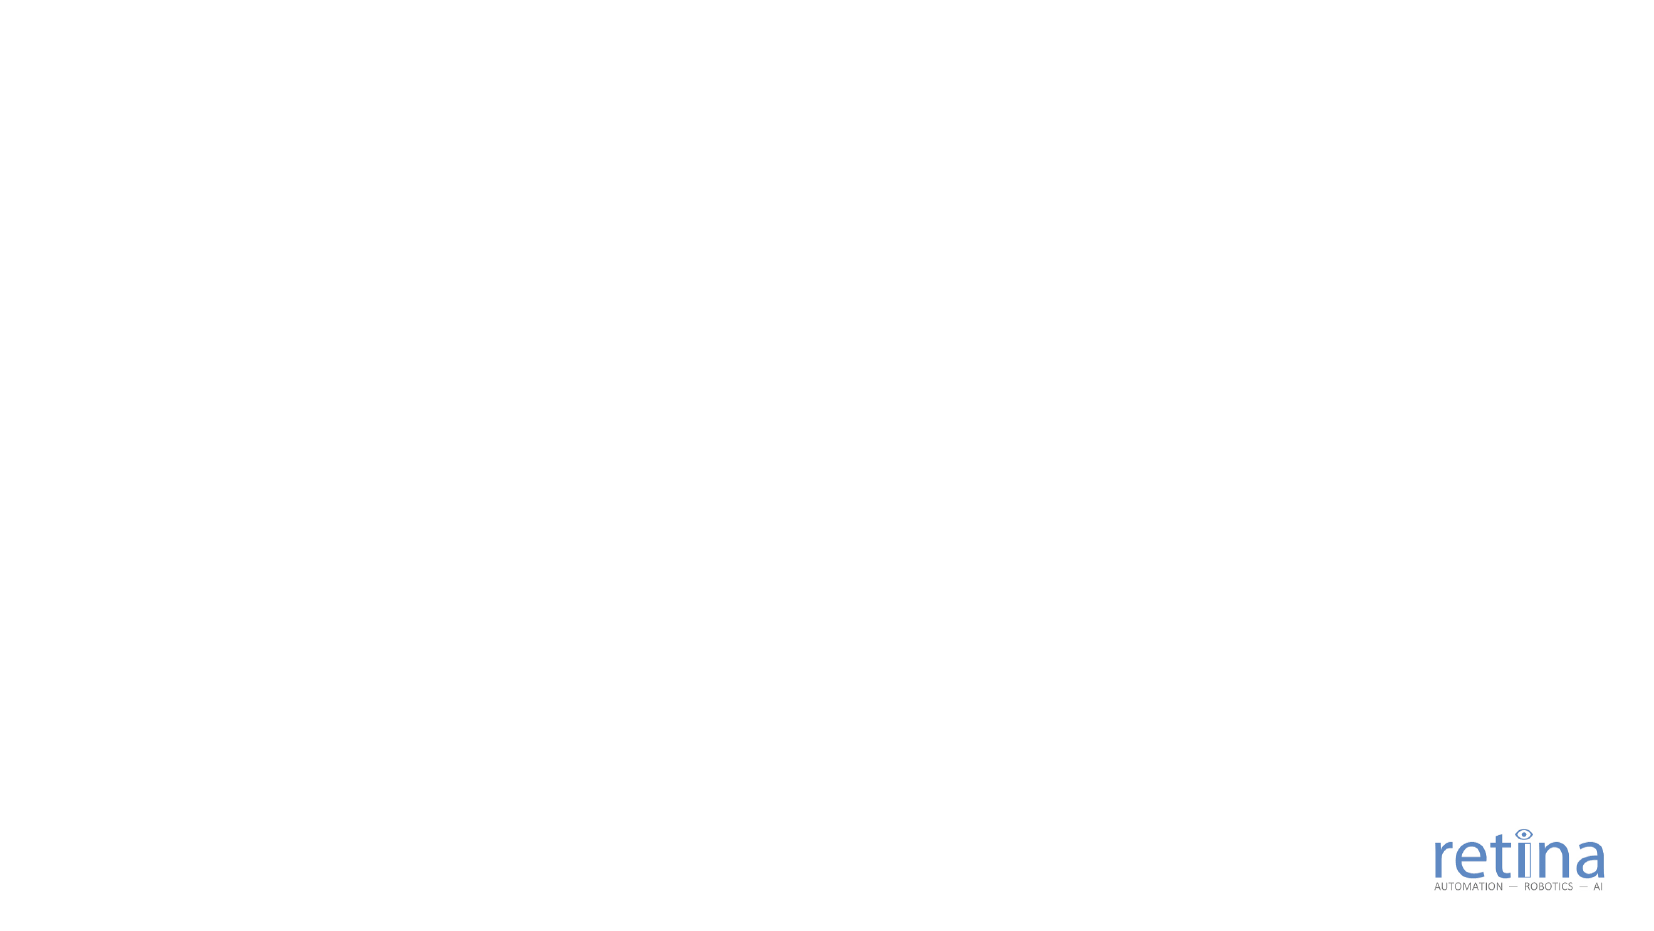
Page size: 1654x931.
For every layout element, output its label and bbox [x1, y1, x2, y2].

picture [1425, 821, 1613, 897]
